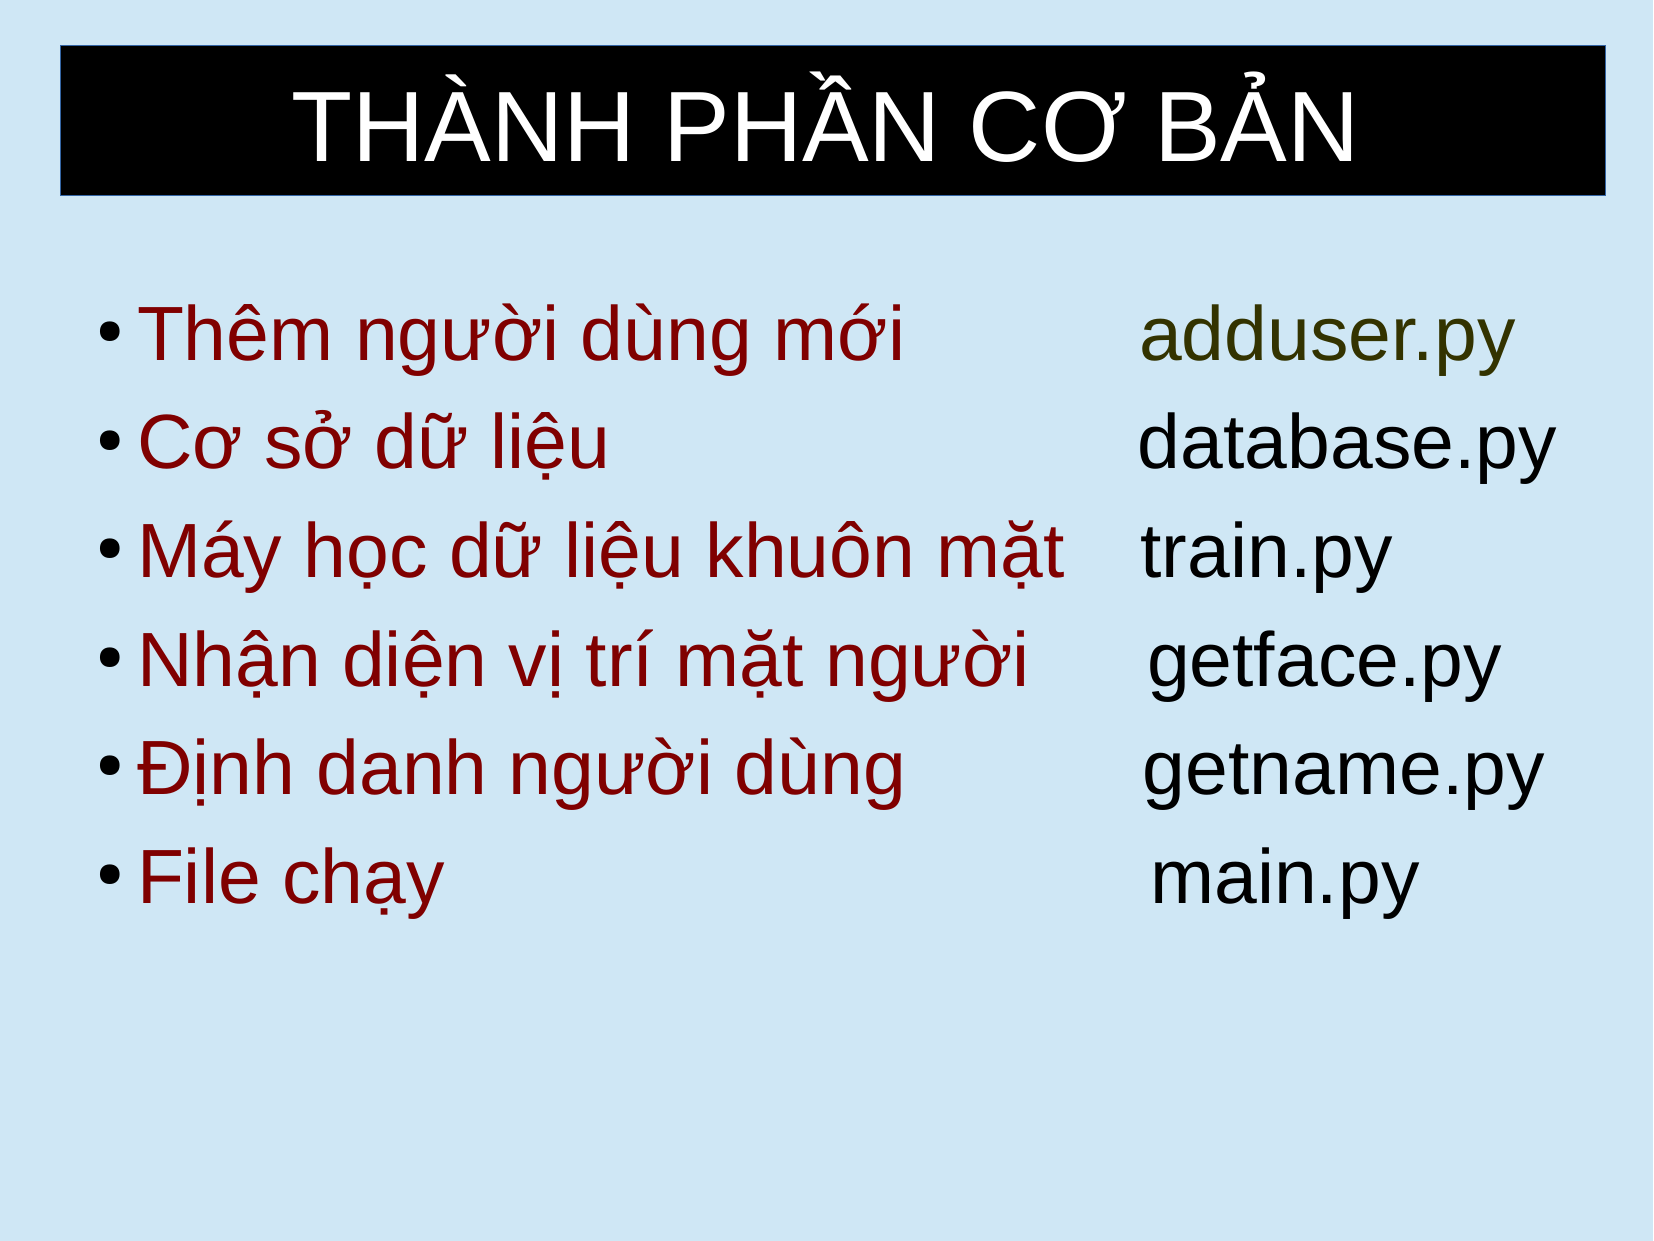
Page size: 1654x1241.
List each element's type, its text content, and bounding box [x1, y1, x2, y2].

title THÀNH PHẦN CƠ BẢN [82, 37, 1571, 218]
text_box [1571, 45, 1606, 196]
list Thêm người dùng mới adduser.py Cơ sở dữ liệu database.py Máy học dữ liệu khuôn mặt train.py Nhận diện vị trí mặt người getface.py Định danh người dùng getname.py File chạy main.py [82, 290, 1571, 1010]
text_box [60, 45, 82, 196]
